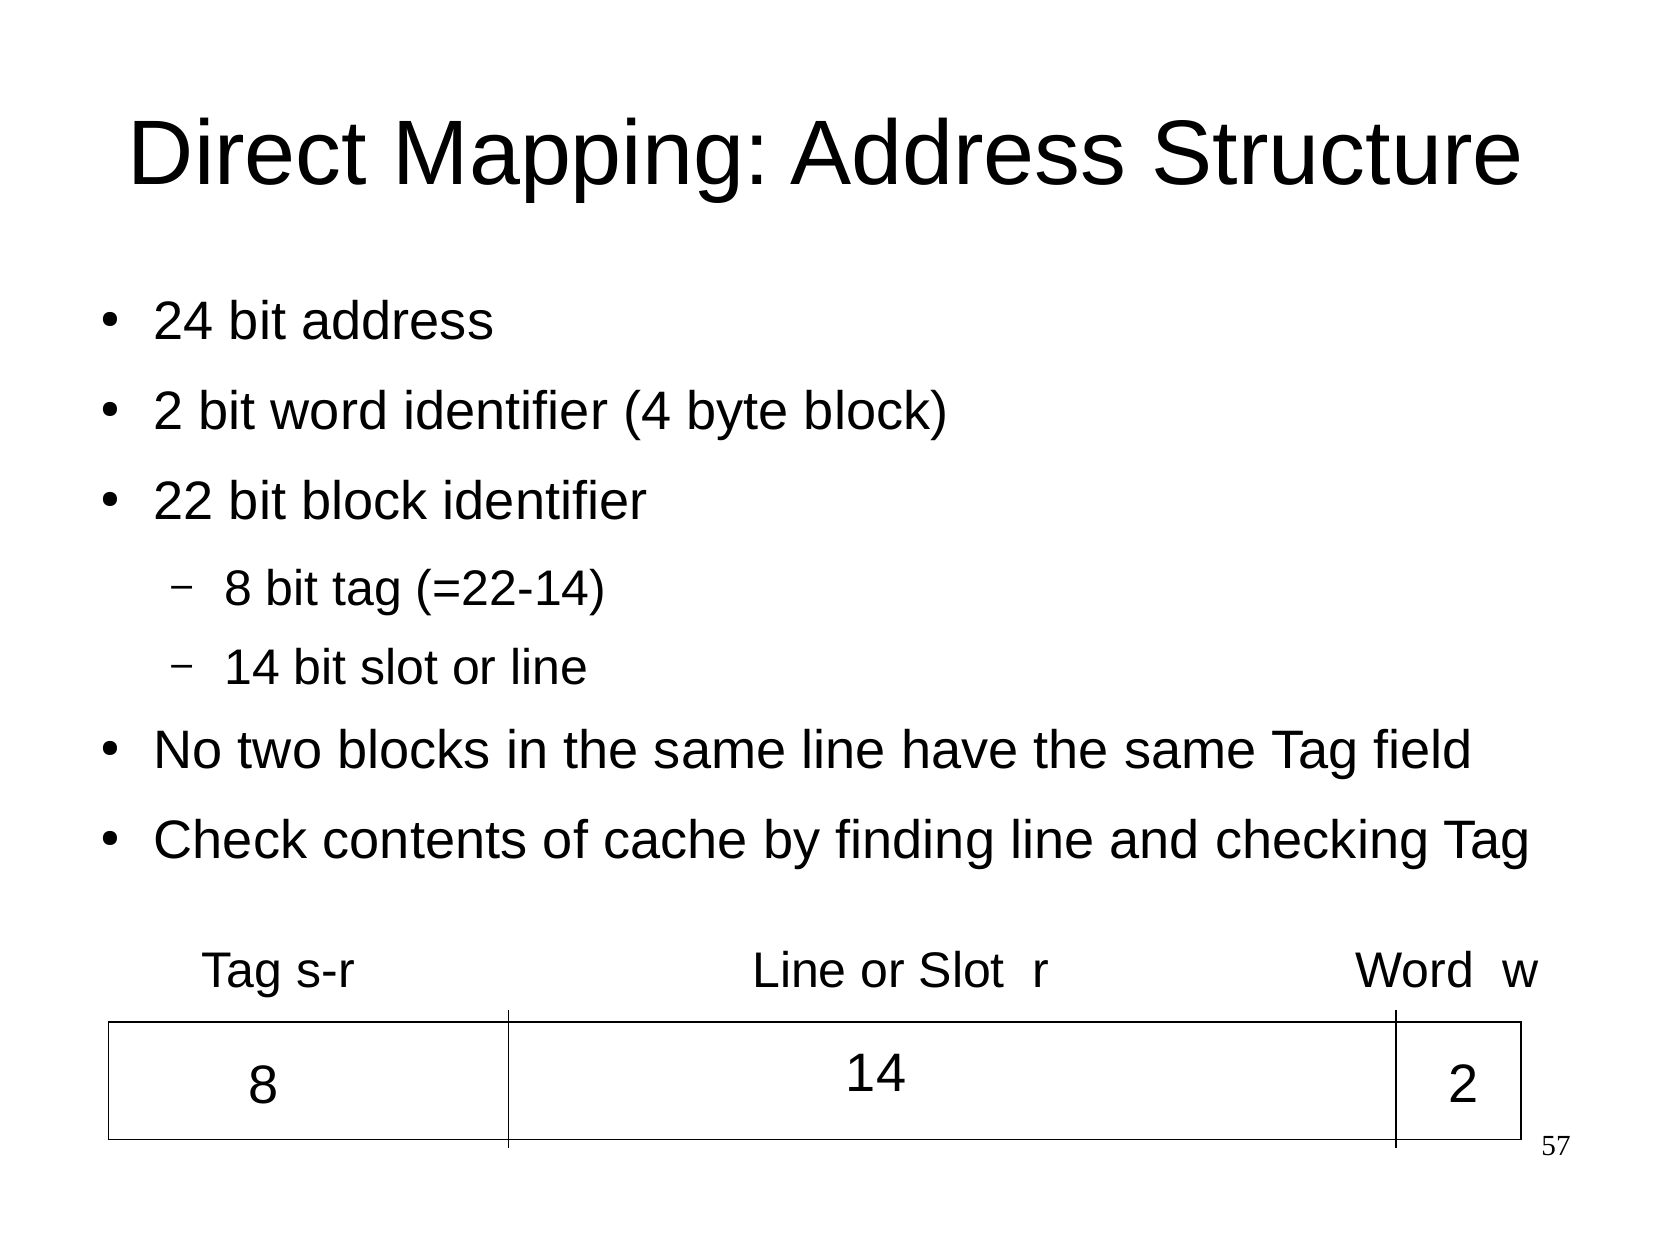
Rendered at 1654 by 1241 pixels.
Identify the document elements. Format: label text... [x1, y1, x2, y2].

text_box Tag s-r [151, 929, 370, 1006]
text_box 2 [1434, 1041, 1495, 1122]
title Direct Mapping: Address Structure [82, 49, 1571, 257]
text_box 14 [795, 1029, 922, 1110]
text_box Word w [1305, 929, 1554, 1006]
text_box 8 [198, 1041, 294, 1123]
list 24 bit address 2 bit word identifier (4 byte block) 22 bit block identifier 8 bit tag (=22-14) 14 bit slot or line No two blocks in the same line have the same Tag field Check contents of cache by finding line and checking Tag [82, 290, 1538, 1010]
text_box Line or Slot r [702, 929, 1065, 1006]
